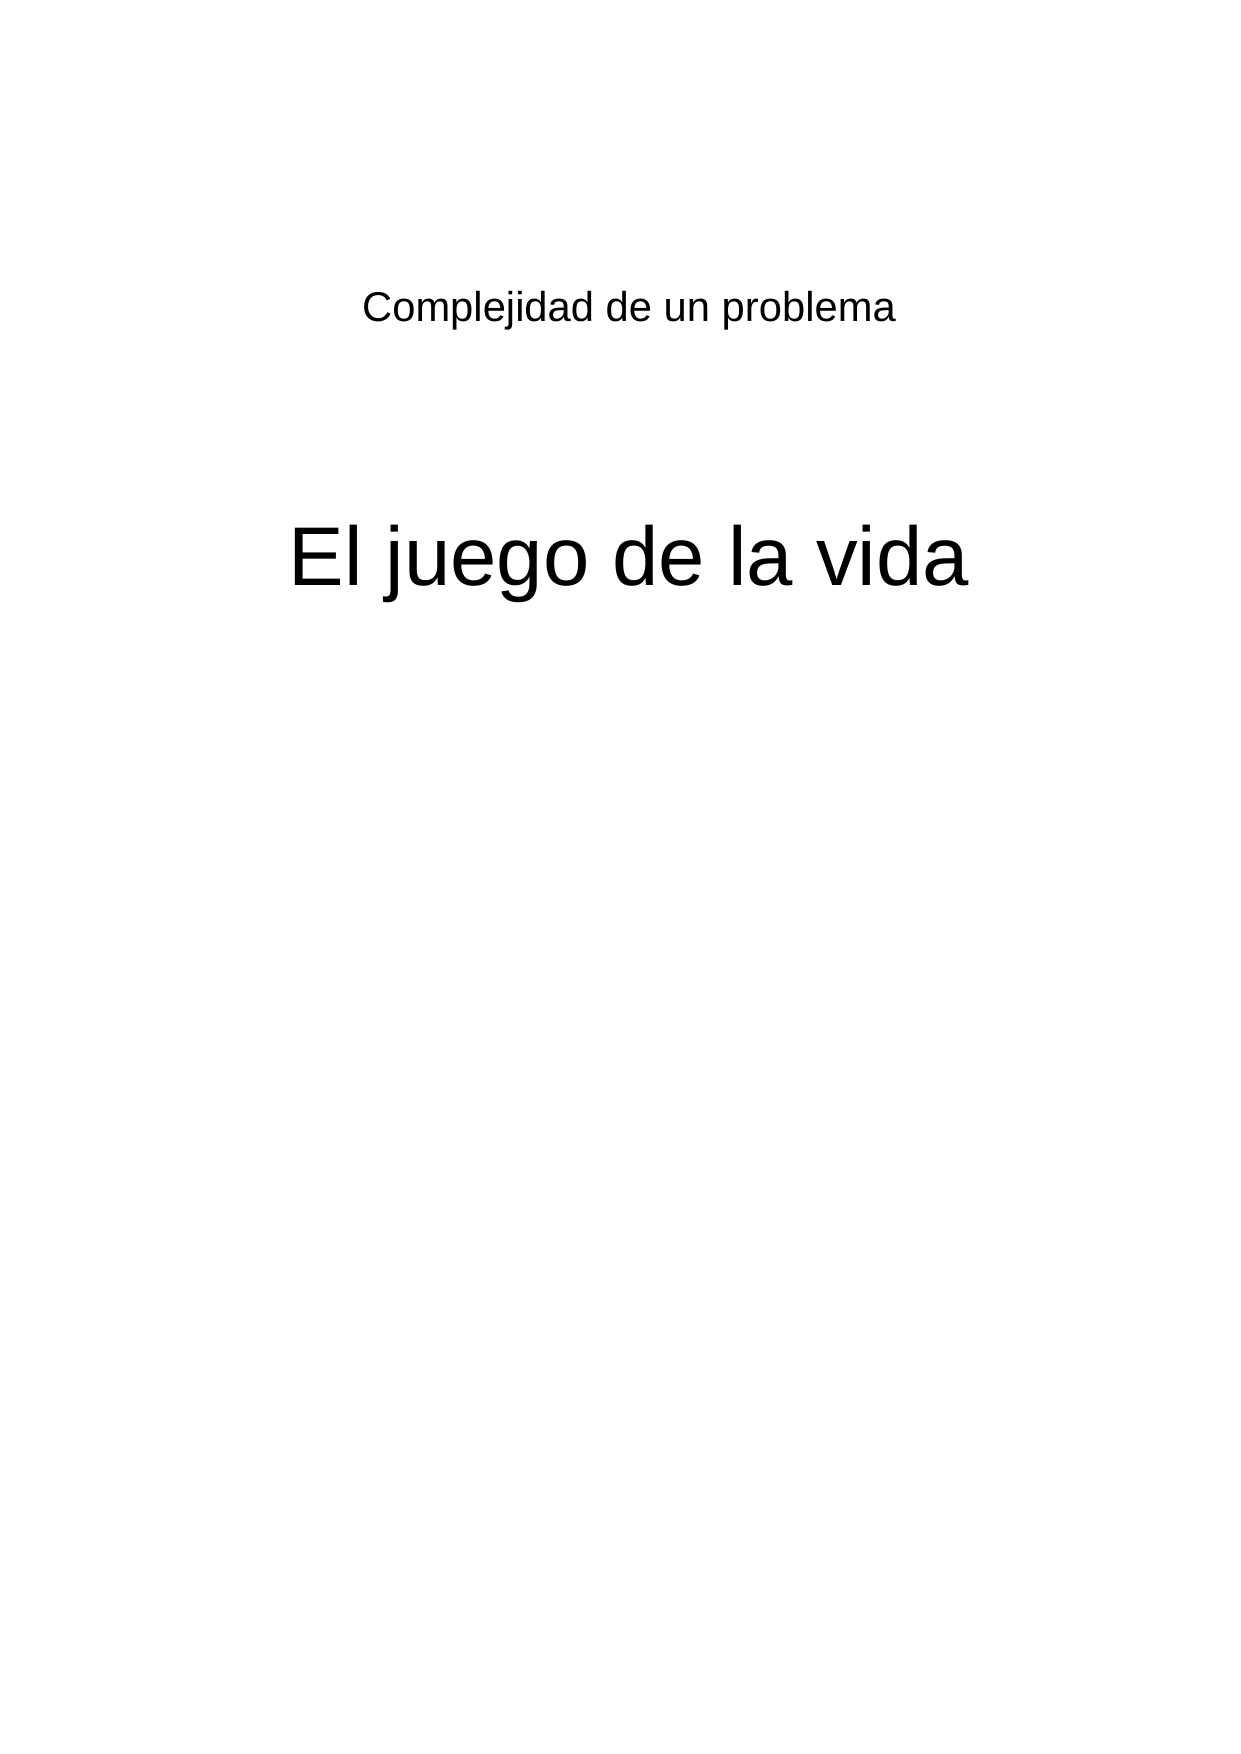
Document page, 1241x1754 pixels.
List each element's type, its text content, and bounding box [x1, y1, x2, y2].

title Complejidad de un problema El juego de la vida [124, 283, 1134, 604]
